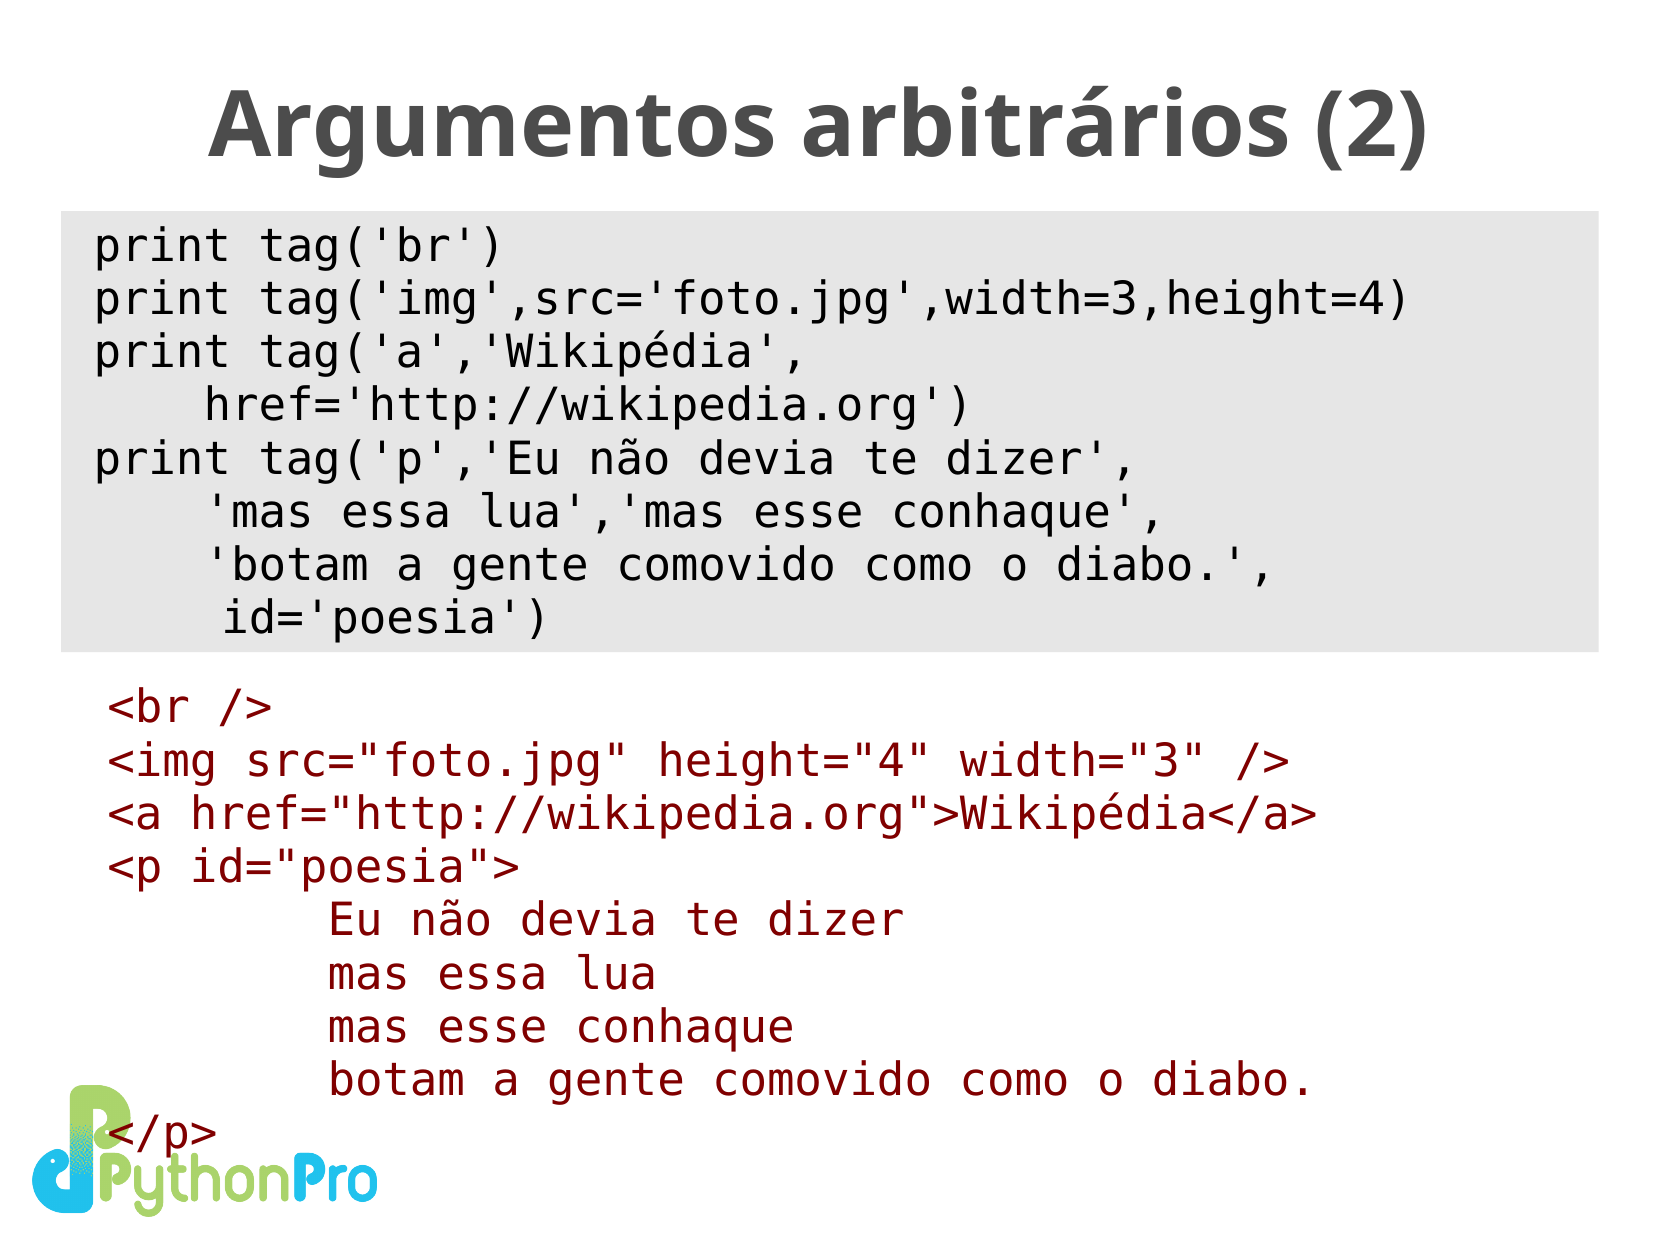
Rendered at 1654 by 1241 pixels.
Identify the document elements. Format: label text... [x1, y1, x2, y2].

text_box <br /> <img src="foto.jpg" height="4" width="3" /> <a href="http://wikipedia.org">Wikipédia</a> <p id="poesia"> Eu não devia te dizer mas essa lua mas esse conhaque botam a gente comovido como o diabo. </p> [75, 672, 1613, 1168]
picture [32, 1085, 377, 1217]
text_box print tag('br') print tag('img',src='foto.jpg',width=3,height=4) print tag('a','Wikipédia', href='http://wikipedia.org') print tag('p','Eu não devia te dizer', 'mas essa lua','mas esse conhaque', 'botam a gente comovido como o diabo.', id='poesia') [61, 211, 1599, 653]
title Argumentos arbitrários (2) [75, 17, 1564, 211]
